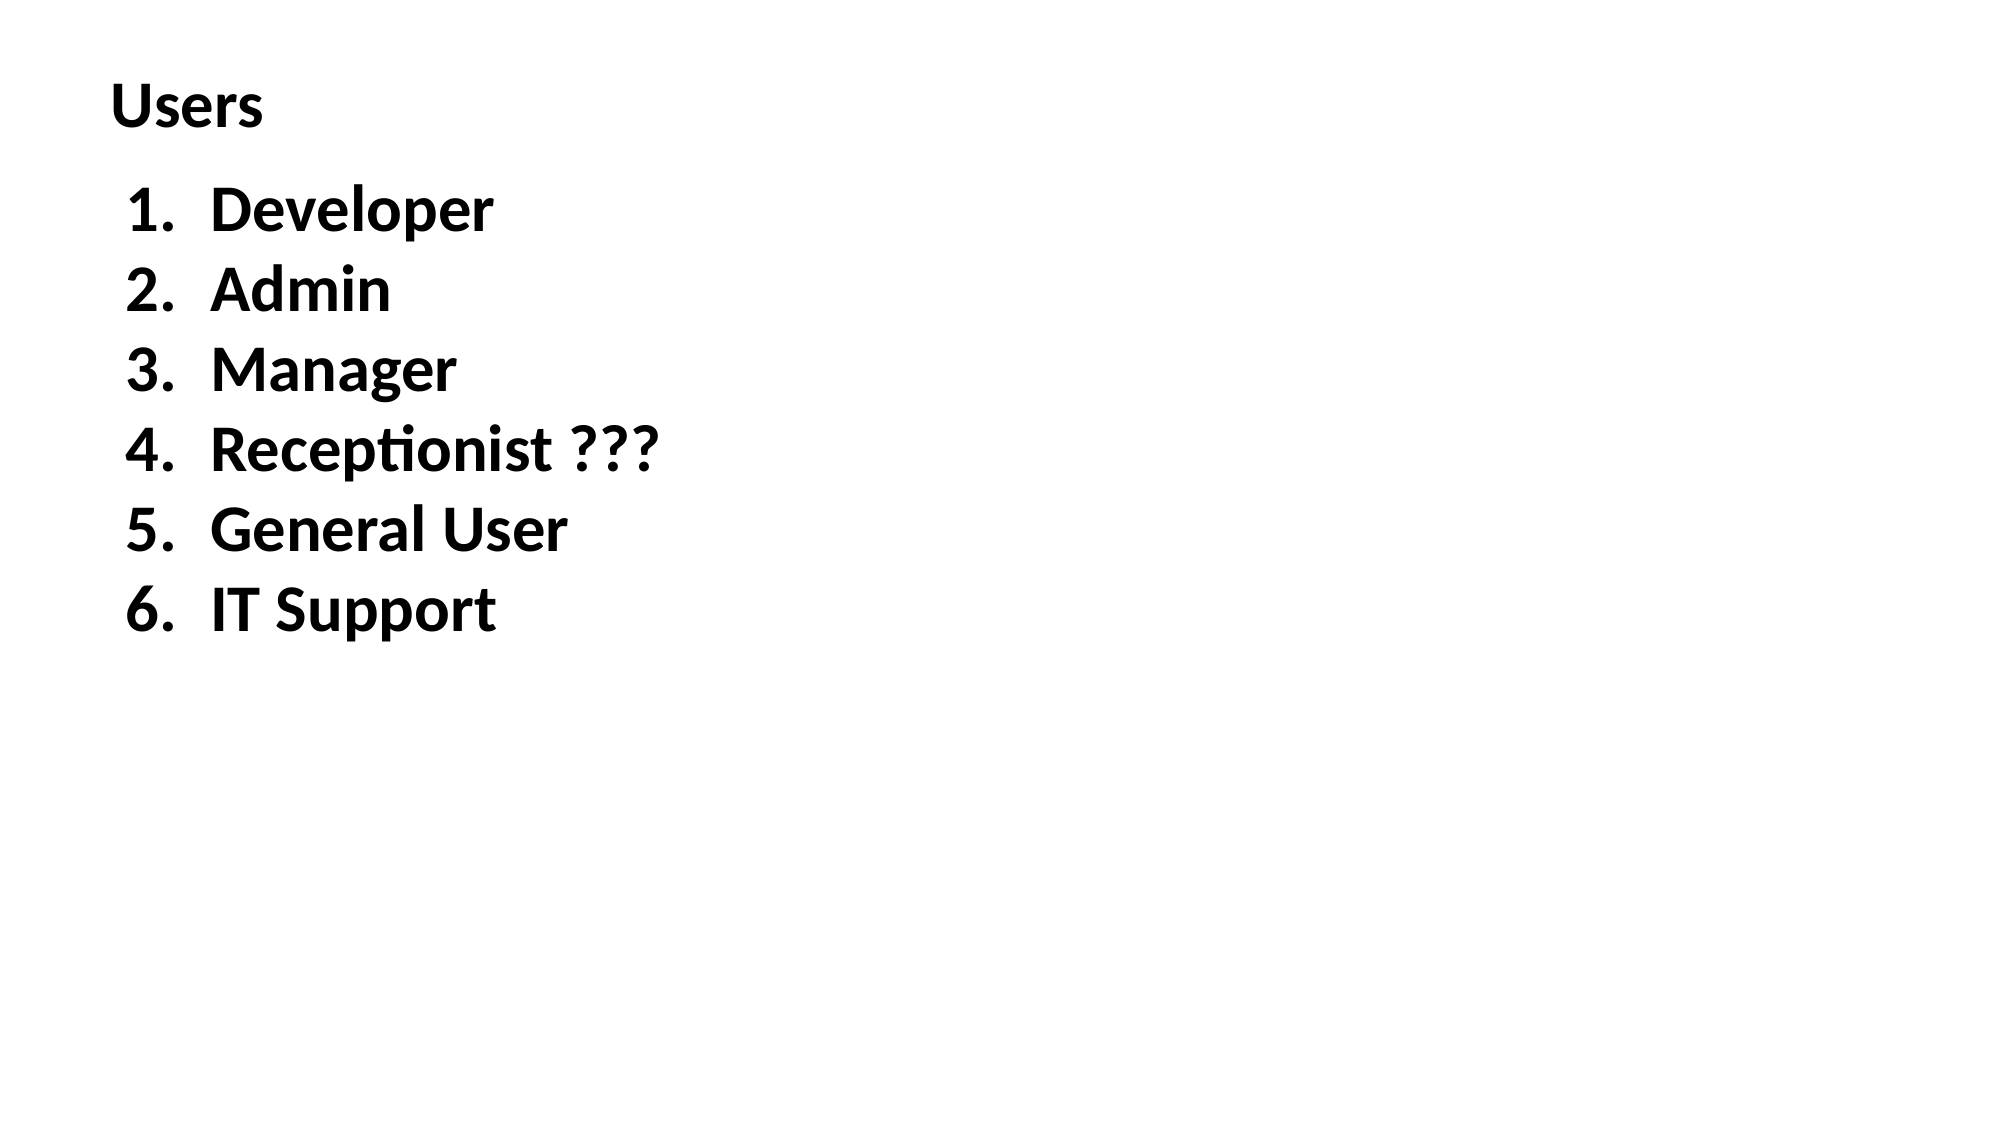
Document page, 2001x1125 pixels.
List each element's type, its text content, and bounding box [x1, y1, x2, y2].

text_box Developer Admin Manager Receptionist ??? General User IT Support [110, 157, 775, 657]
text_box Users [95, 52, 457, 149]
